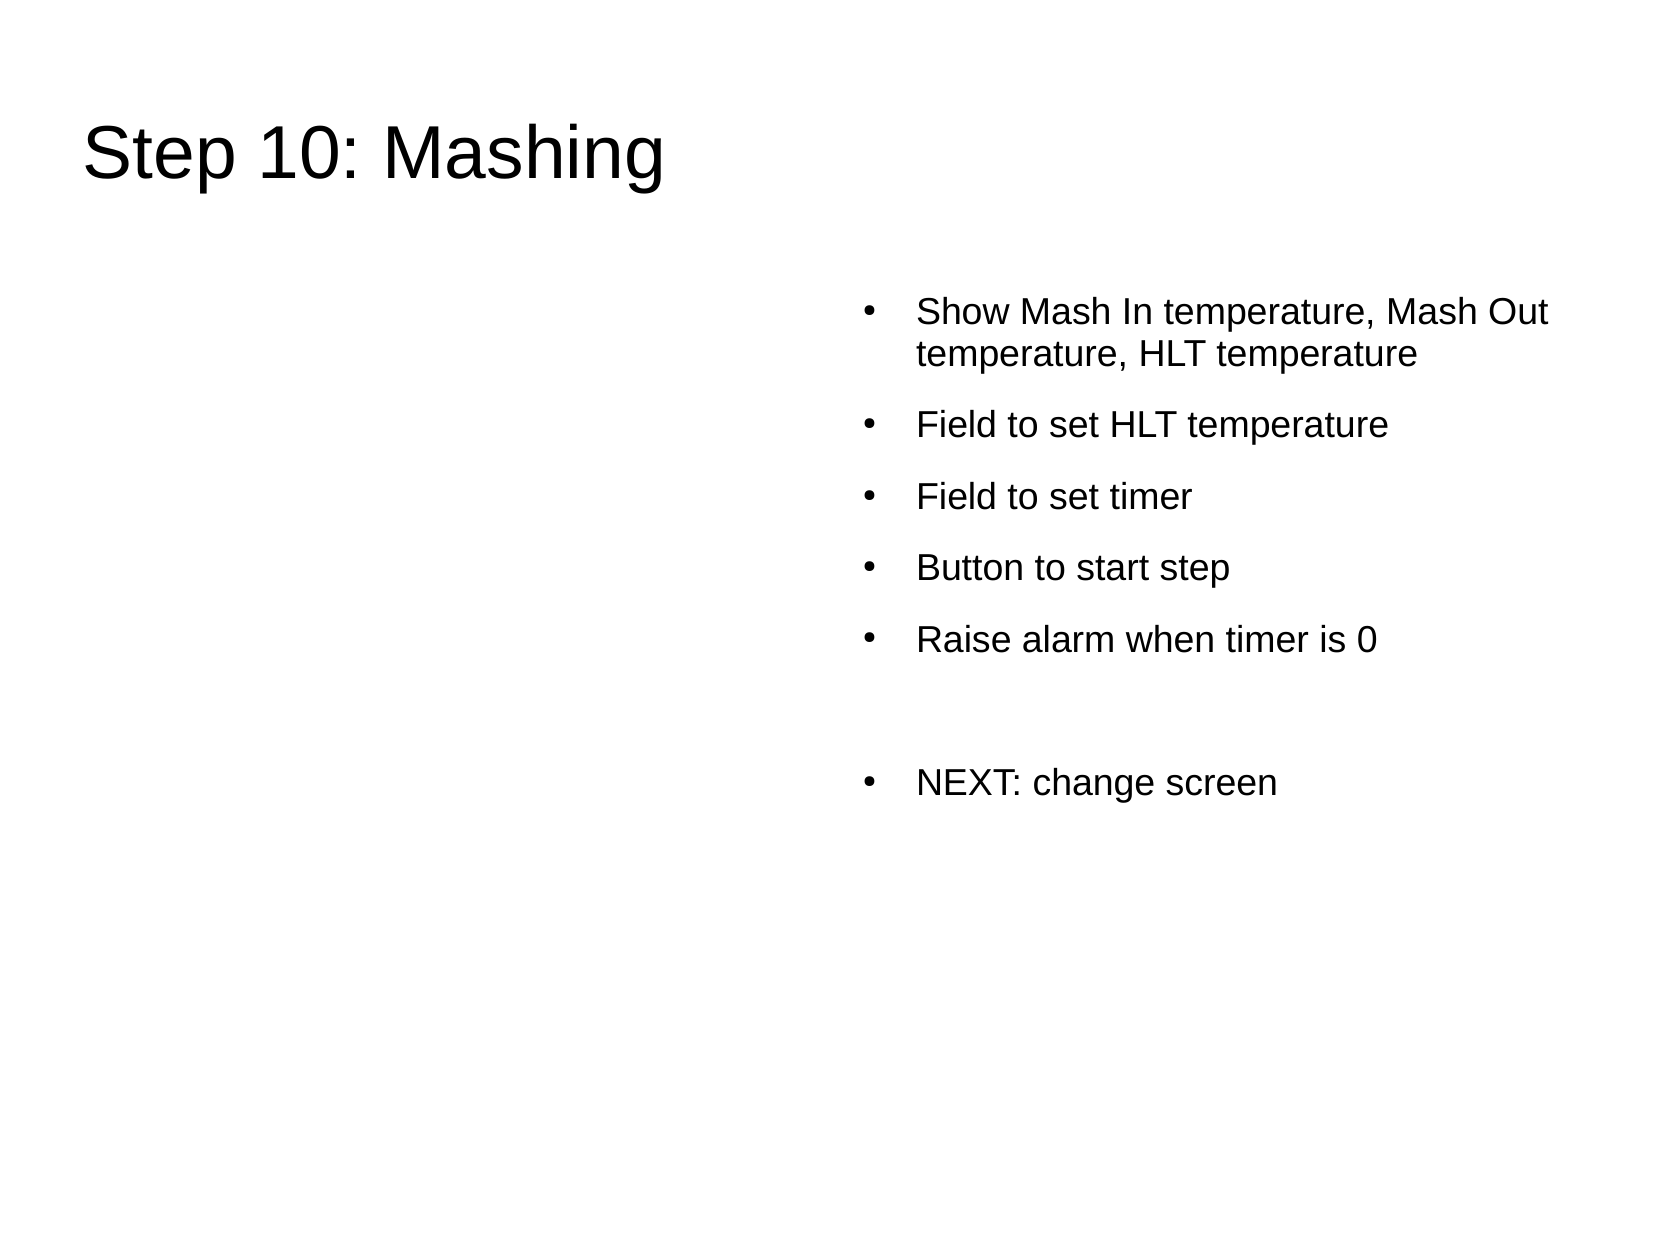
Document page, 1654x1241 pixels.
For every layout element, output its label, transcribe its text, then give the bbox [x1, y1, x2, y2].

list Show Mash In temperature, Mash Out temperature, HLT temperature Field to set HLT temperature Field to set timer Button to start step Raise alarm when timer is 0 NEXT: change screen [845, 290, 1572, 1010]
title Step 10: Mashing [82, 49, 1571, 257]
